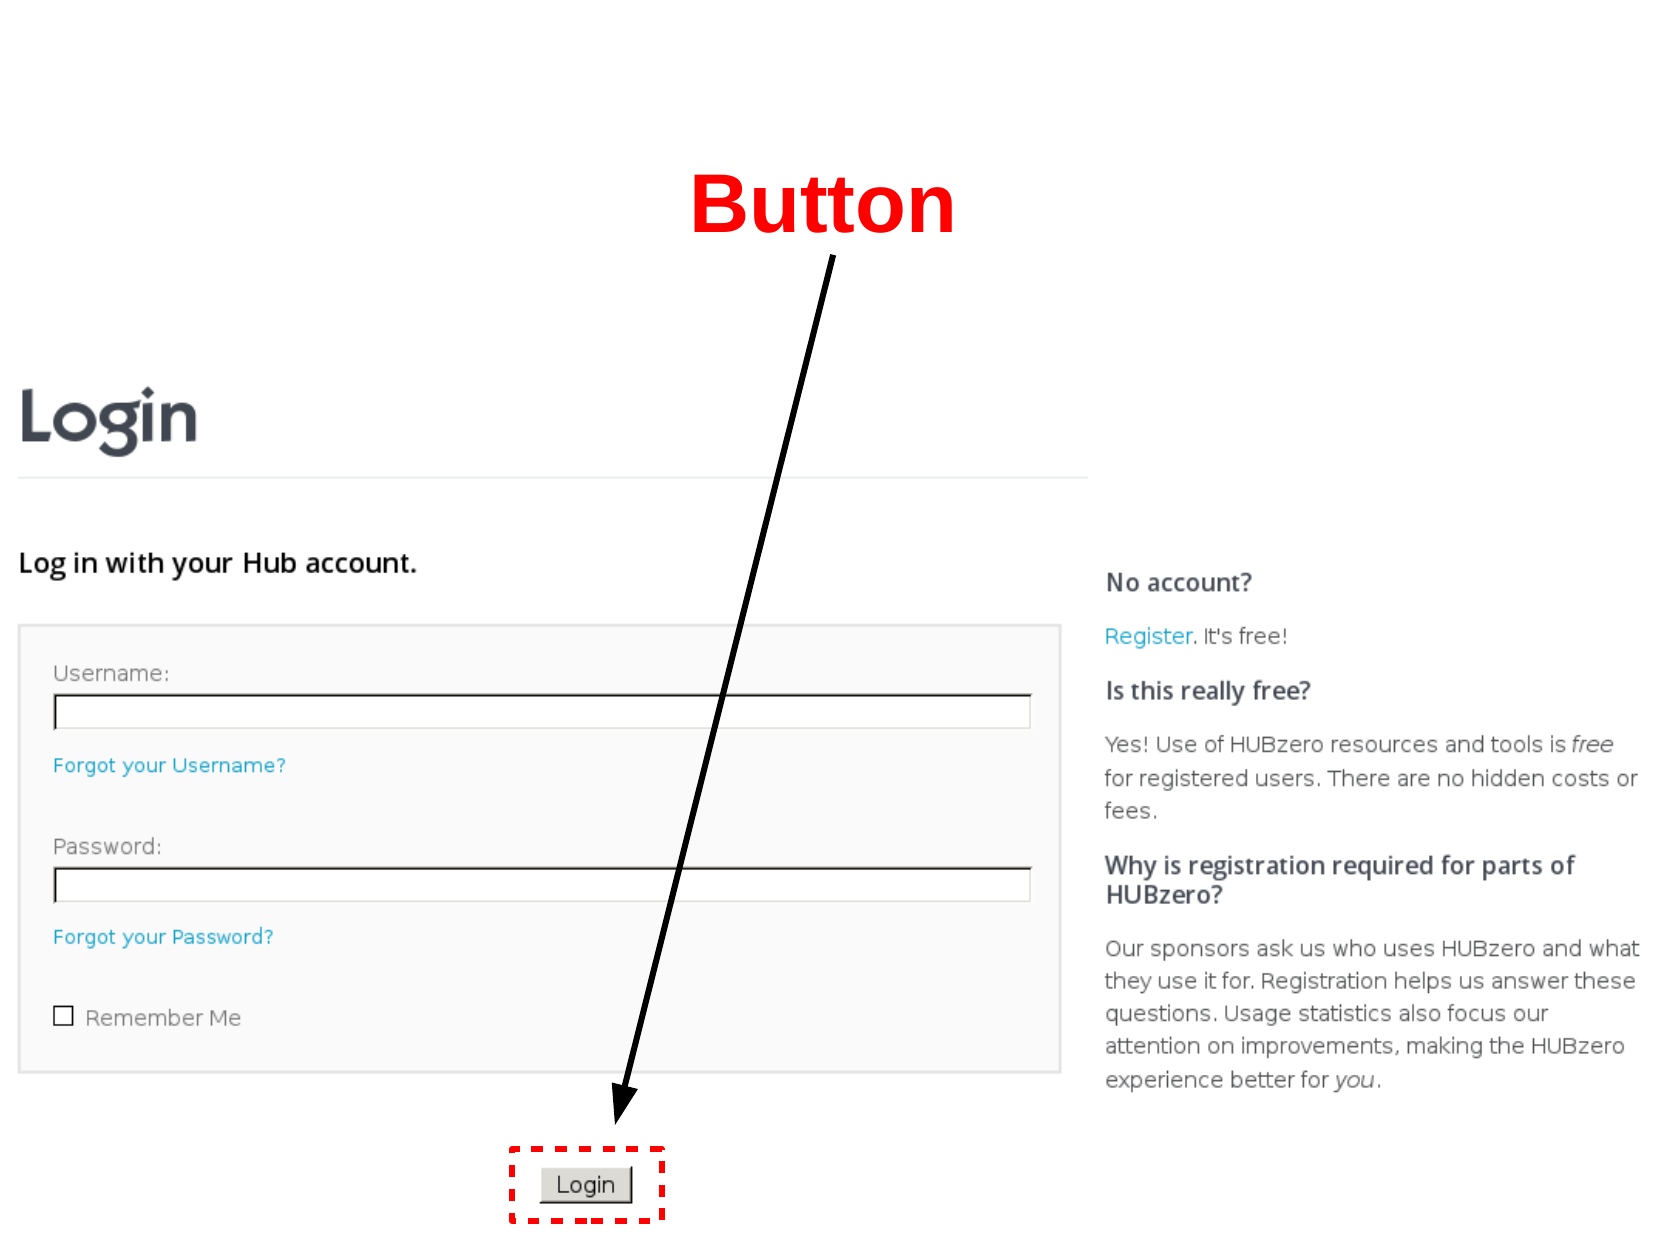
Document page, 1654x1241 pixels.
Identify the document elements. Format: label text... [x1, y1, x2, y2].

text_box Button [674, 150, 973, 259]
picture [1, 369, 1654, 1227]
